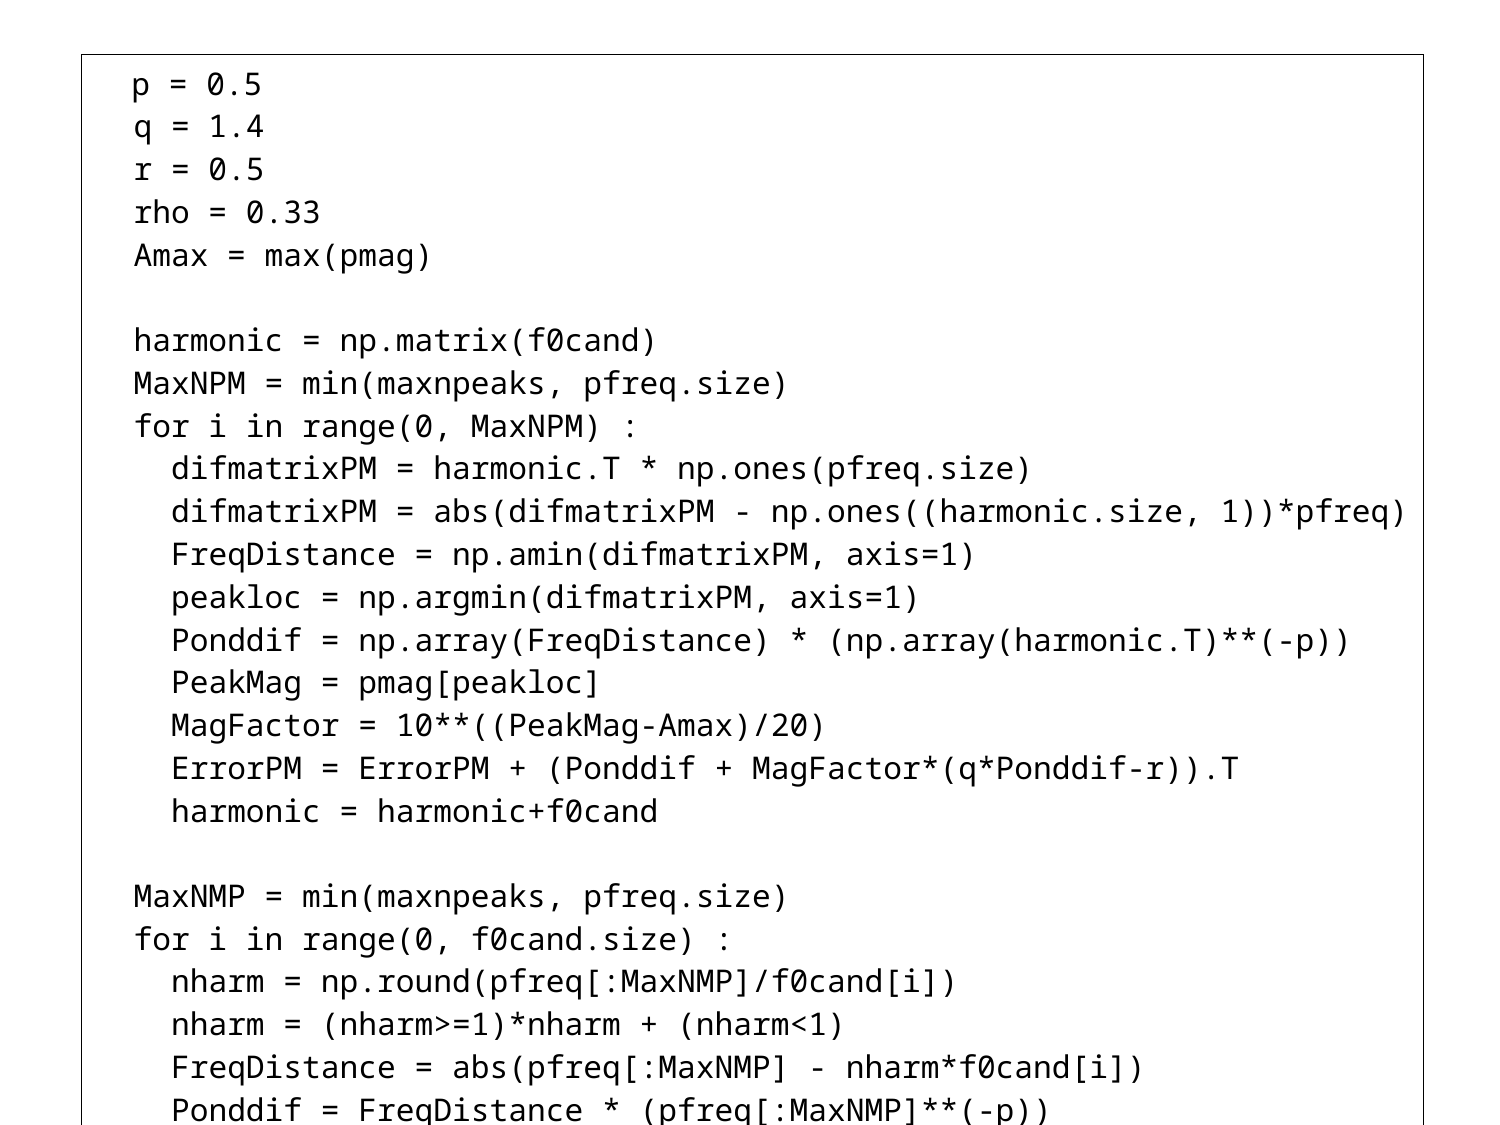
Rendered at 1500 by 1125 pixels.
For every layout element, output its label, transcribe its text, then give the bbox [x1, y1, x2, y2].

text_box p = 0.5 q = 1.4 r = 0.5 rho = 0.33 Amax = max(pmag) harmonic = np.matrix(f0cand) MaxNPM = min(maxnpeaks, pfreq.size) for i in range(0, MaxNPM) : difmatrixPM = harmonic.T * np.ones(pfreq.size) difmatrixPM = abs(difmatrixPM - np.ones((harmonic.size, 1))*pfreq) FreqDistance = np.amin(difmatrixPM, axis=1) peakloc = np.argmin(difmatrixPM, axis=1) Ponddif = np.array(FreqDistance) * (np.array(harmonic.T)**(-p)) PeakMag = pmag[peakloc] MagFactor = 10**((PeakMag-Amax)/20) ErrorPM = ErrorPM + (Ponddif + MagFactor*(q*Ponddif-r)).T harmonic = harmonic+f0cand MaxNMP = min(maxnpeaks, pfreq.size) for i in range(0, f0cand.size) : nharm = np.round(pfreq[:MaxNMP]/f0cand[i]) nharm = (nharm>=1)*nharm + (nharm<1) FreqDistance = abs(pfreq[:MaxNMP] - nharm*f0cand[i]) Ponddif = FreqDistance * (pfreq[:MaxNMP]**(-p)) PeakMag = pmag[:MaxNMP] MagFactor = 10**((PeakMag-Amax)/20) ErrorMP[i] = sum(MagFactor * (Ponddif + MagFactor*(q*Ponddif-r))) Error = (ErrorPM/MaxNPM) + (rho*ErrorMP/MaxNMP) f0index = np.argmin(Error) f0 = f0cand[f0index] [81, 54, 1424, 1069]
